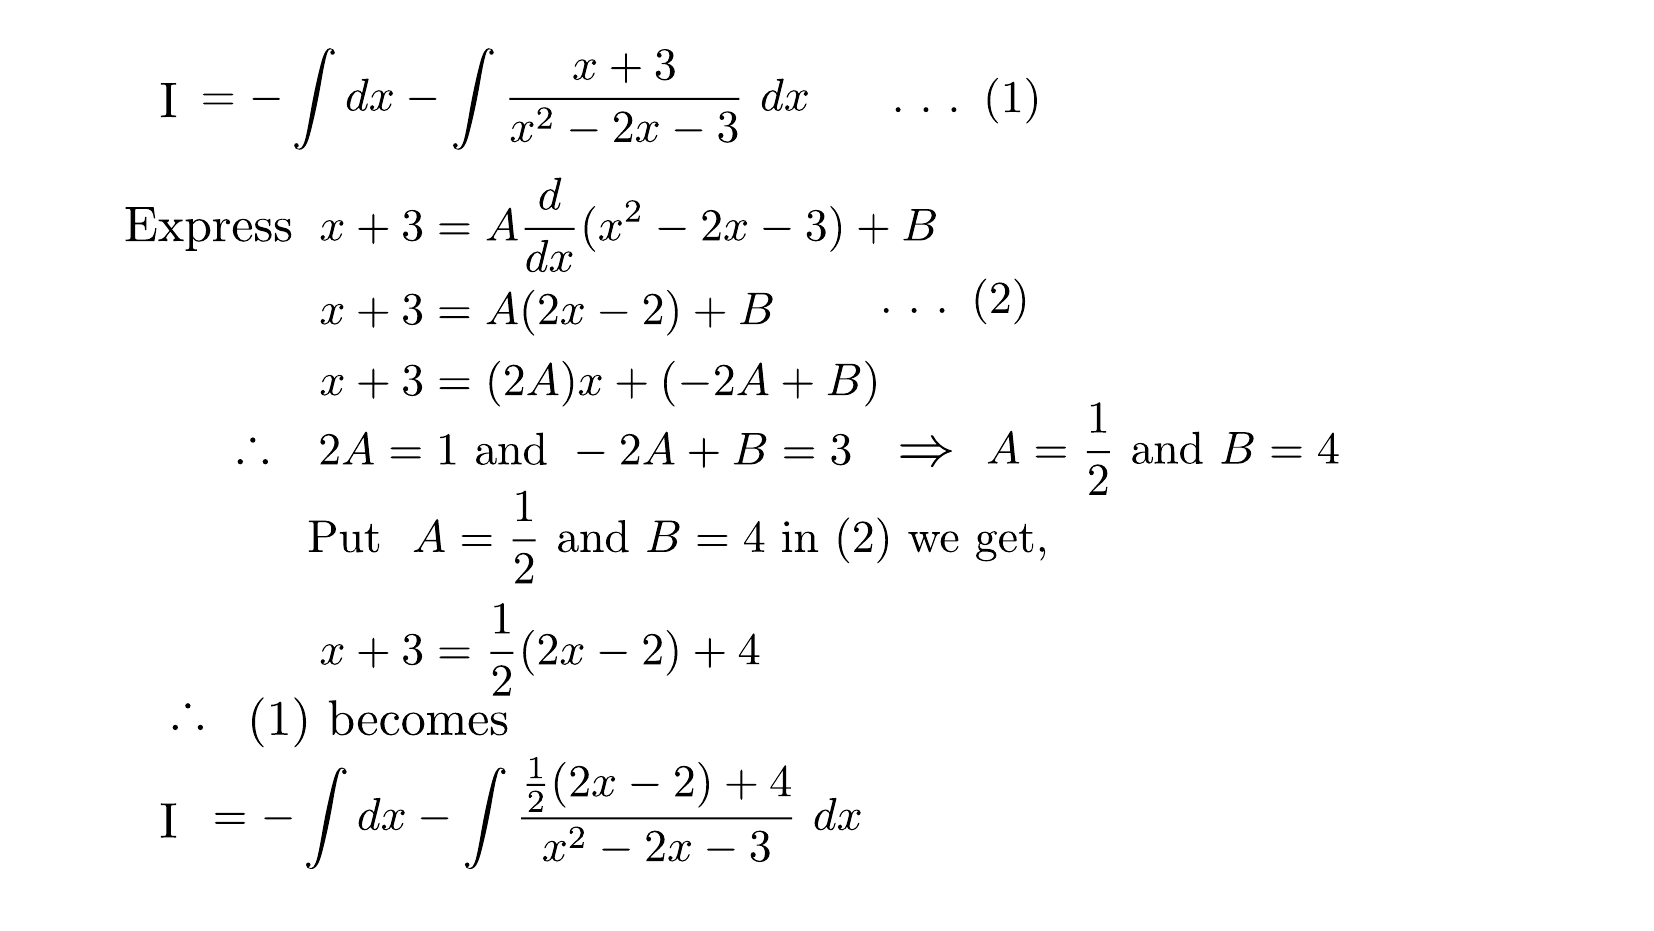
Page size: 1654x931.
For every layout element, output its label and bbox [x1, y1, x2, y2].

title [47, 36, 1607, 886]
text_box [893, 77, 1037, 124]
text_box [308, 402, 1339, 584]
text_box [237, 437, 268, 465]
text_box [882, 278, 1026, 325]
text_box [320, 177, 936, 273]
text_box [160, 803, 177, 838]
text_box [202, 48, 808, 150]
text_box [214, 756, 861, 870]
text_box [160, 82, 177, 118]
text_box [249, 697, 508, 748]
text_box [125, 207, 292, 251]
text_box [320, 602, 760, 696]
text_box [320, 360, 876, 407]
text_box [172, 703, 204, 731]
text_box [900, 435, 952, 468]
text_box [320, 431, 851, 469]
text_box [320, 289, 773, 336]
